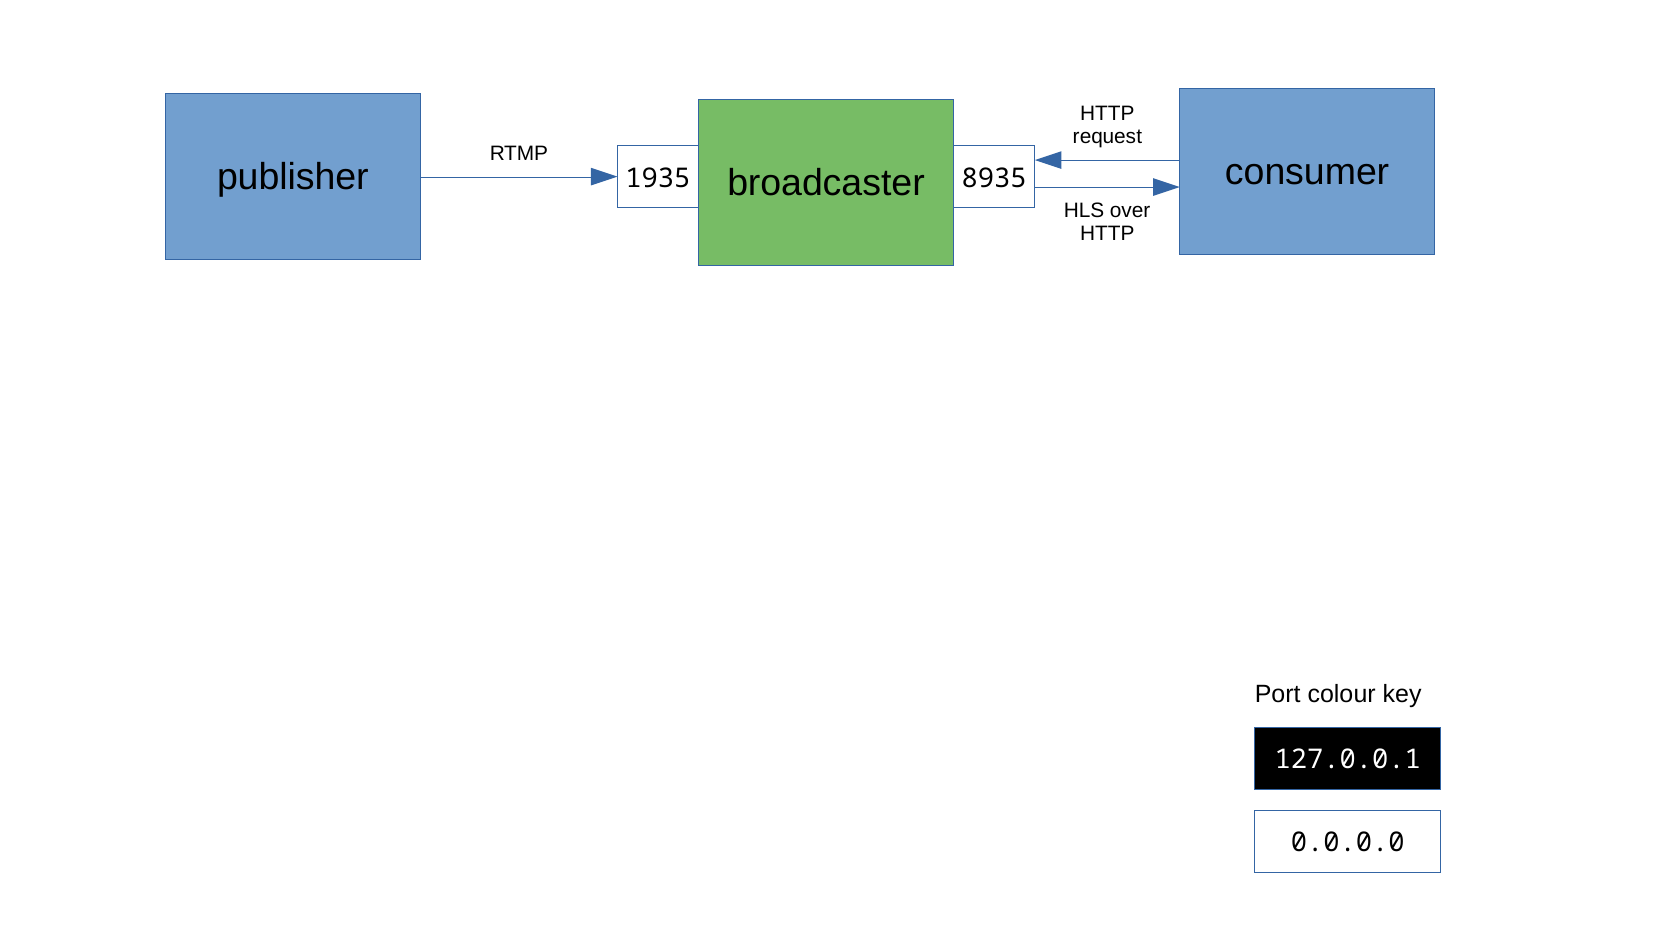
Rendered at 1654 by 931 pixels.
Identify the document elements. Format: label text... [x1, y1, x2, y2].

text_box 0.0.0.0 [1254, 810, 1441, 873]
text_box 8935 [953, 145, 1035, 208]
text_box 1935 [617, 145, 699, 208]
text_box consumer [1179, 88, 1435, 255]
text_box Port colour key [1240, 672, 1437, 716]
text_box broadcaster [698, 99, 954, 266]
text_box publisher [165, 93, 421, 260]
text_box 127.0.0.1 [1254, 727, 1441, 790]
